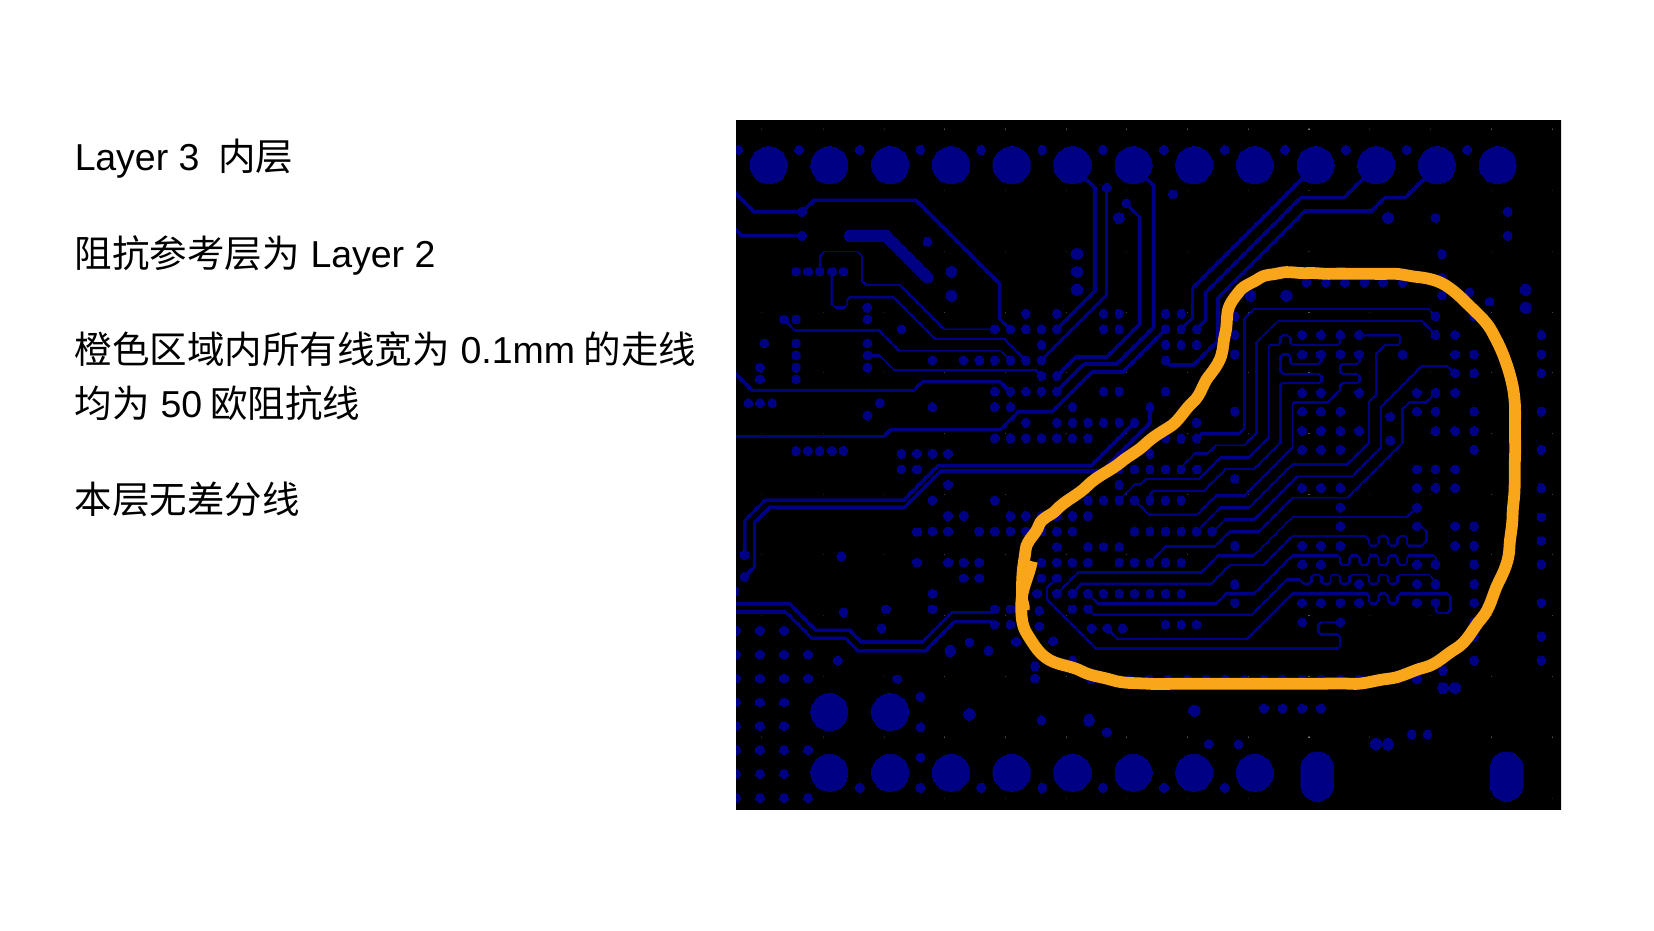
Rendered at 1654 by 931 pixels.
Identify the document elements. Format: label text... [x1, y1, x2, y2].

picture [736, 120, 1562, 810]
text_box Layer 3 内层 阻抗参考层为Layer 2 橙色区域内所有线宽为0.1mm的走线均为50欧阻抗线 本层无差分线 [60, 120, 721, 811]
